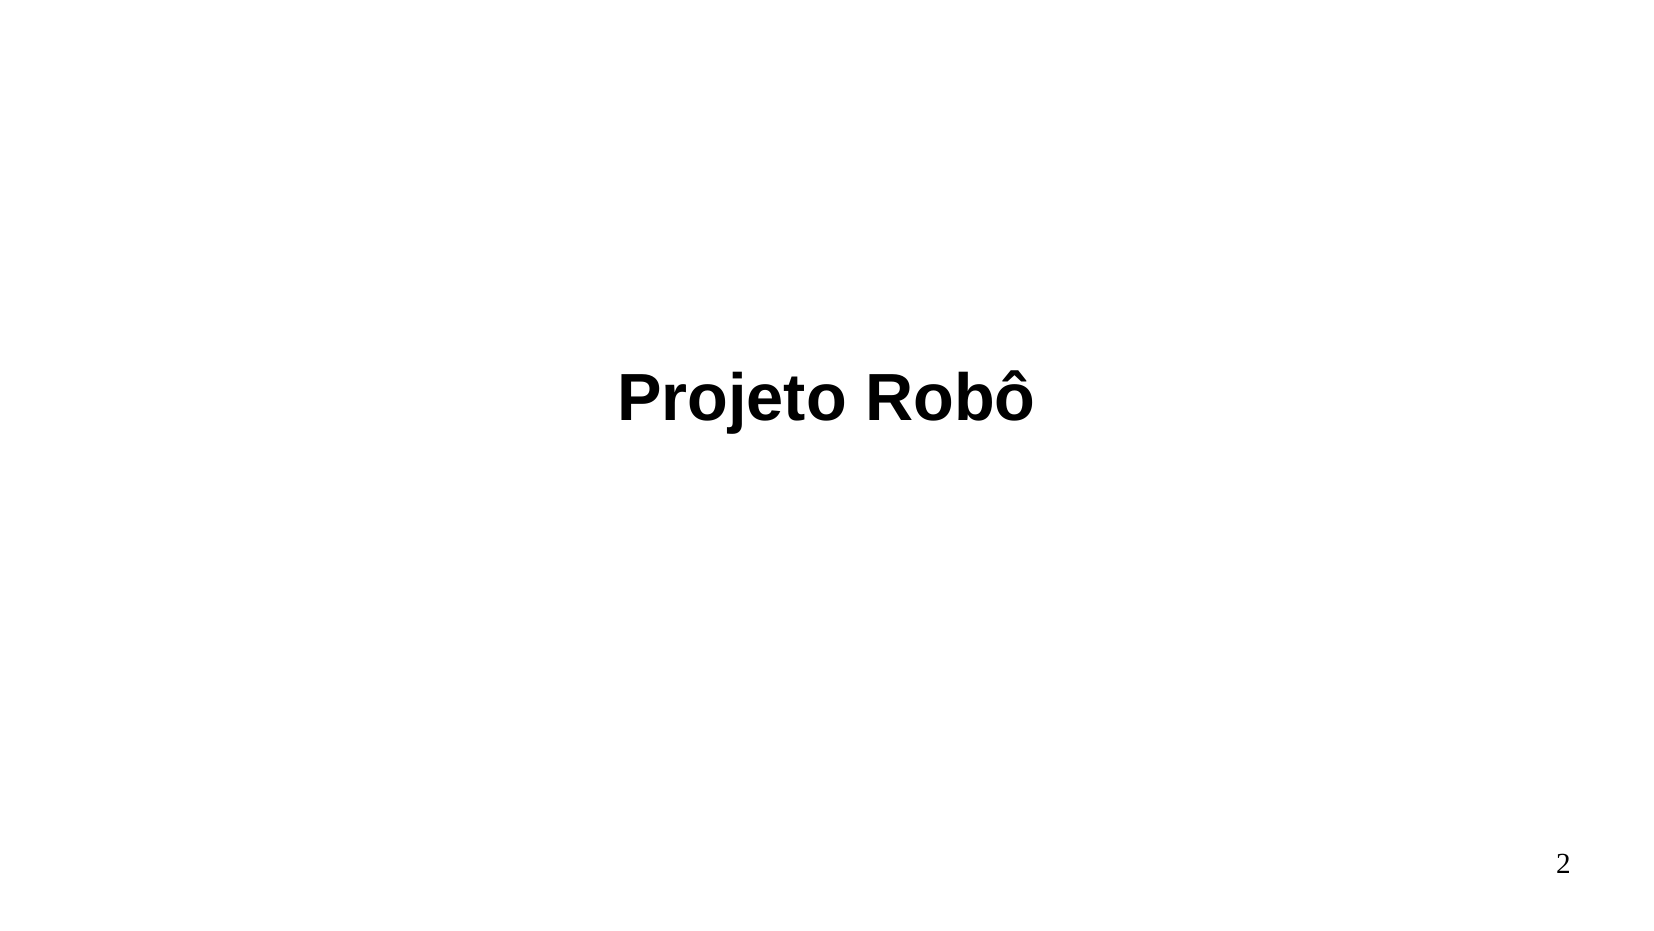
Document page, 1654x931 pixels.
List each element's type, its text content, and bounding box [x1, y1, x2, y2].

subtitle Projeto Robô [82, 37, 1571, 757]
